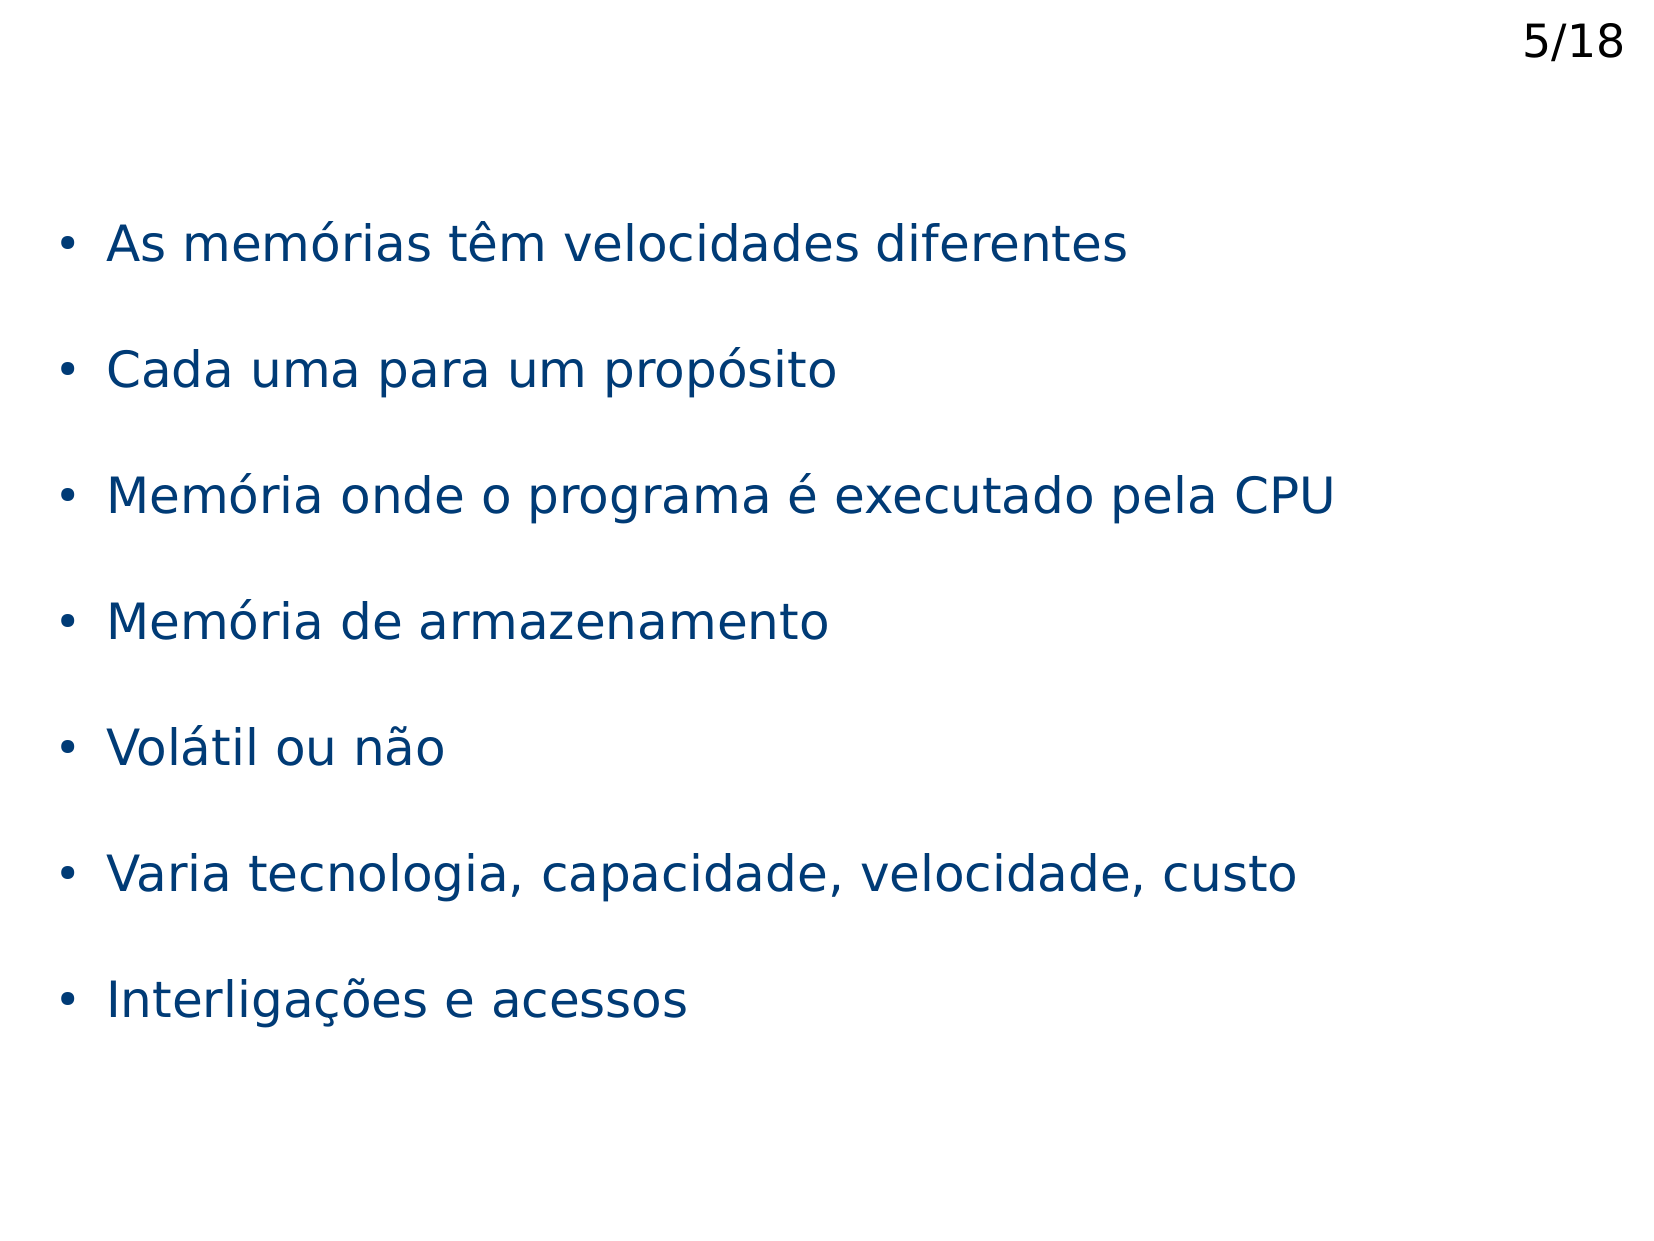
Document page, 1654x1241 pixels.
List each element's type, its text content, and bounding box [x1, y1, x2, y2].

list As memórias têm velocidades diferentes Cada uma para um propósito Memória onde o programa é executado pela CPU Memória de armazenamento Volátil ou não Varia tecnologia, capacidade, velocidade, custo Interligações e acessos [59, 206, 1625, 1211]
